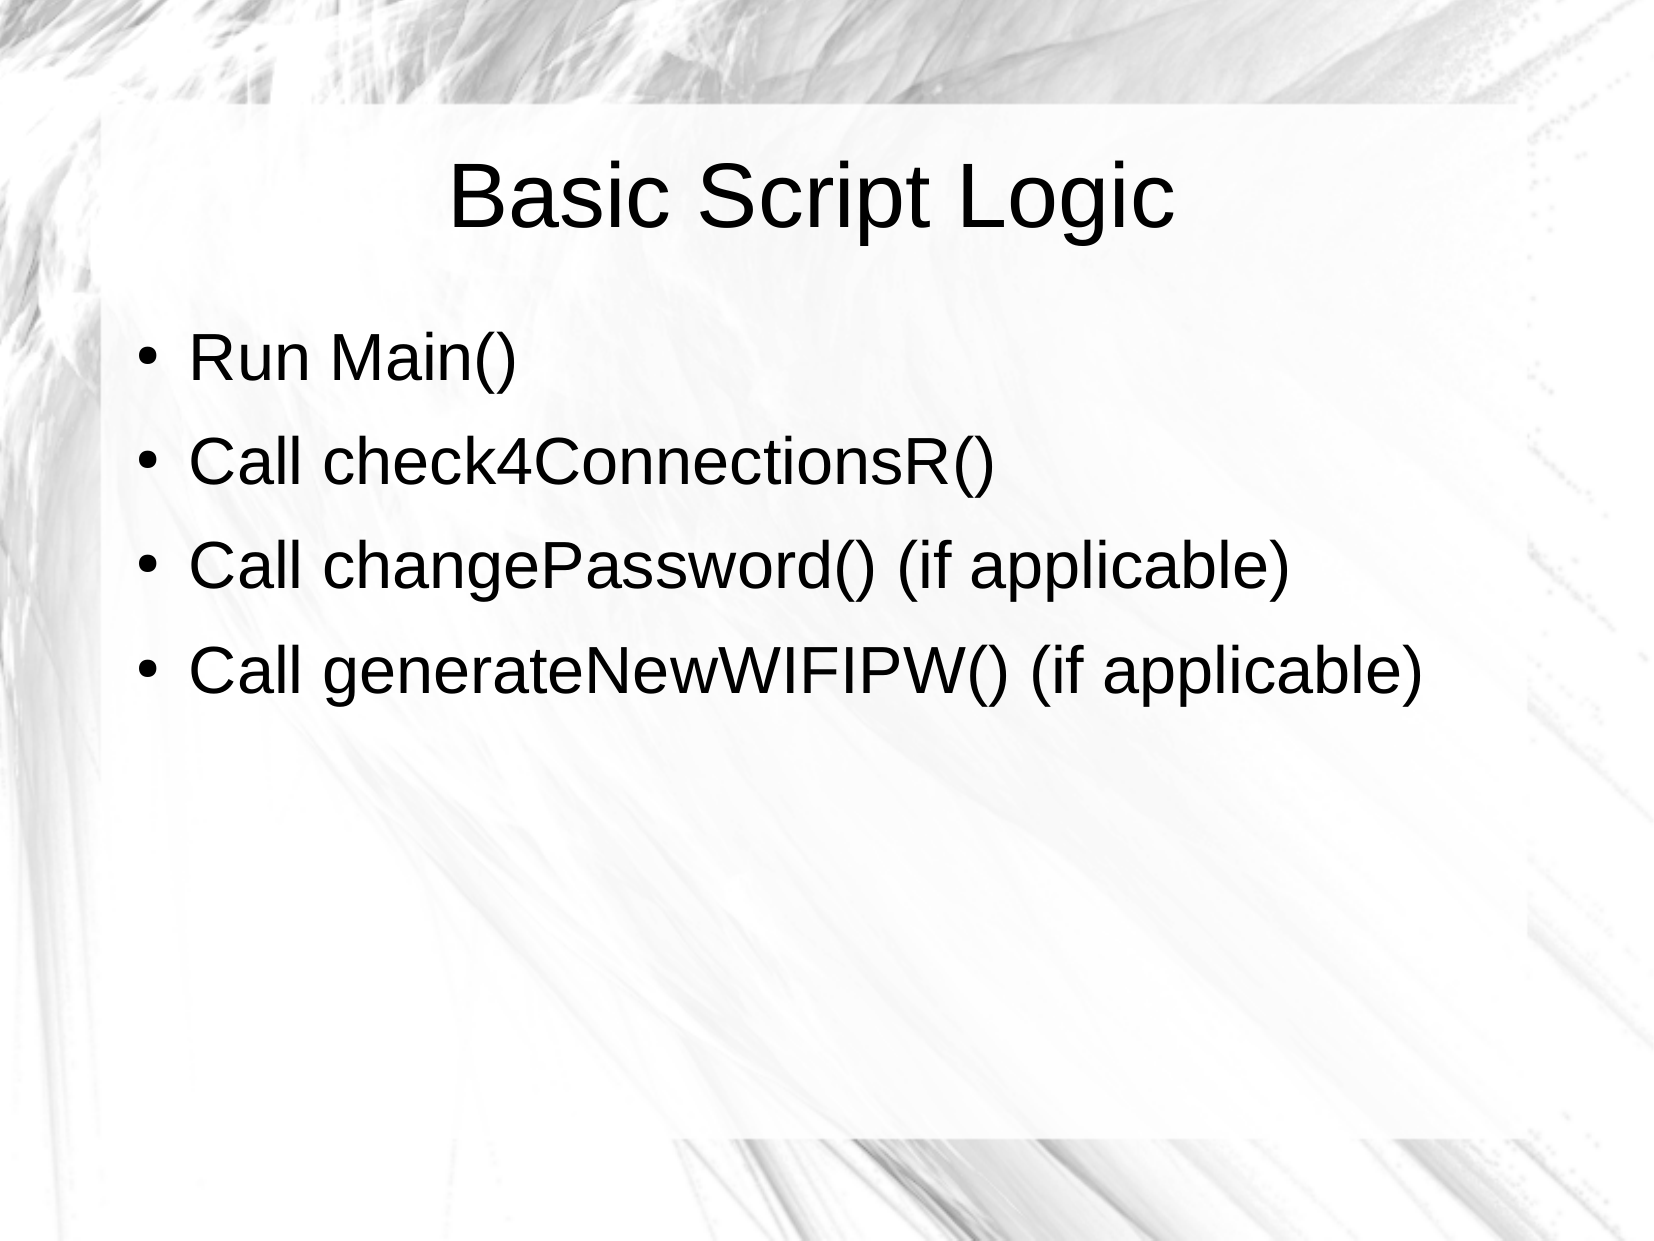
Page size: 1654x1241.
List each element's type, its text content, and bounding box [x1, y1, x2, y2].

picture [0, 0, 1654, 1241]
list Run Main() Call check4ConnectionsR() Call changePassword() (if applicable) Call generateNewWIFIPW() (if applicable) [118, 319, 1571, 945]
title Basic Script Logic [118, 112, 1506, 281]
